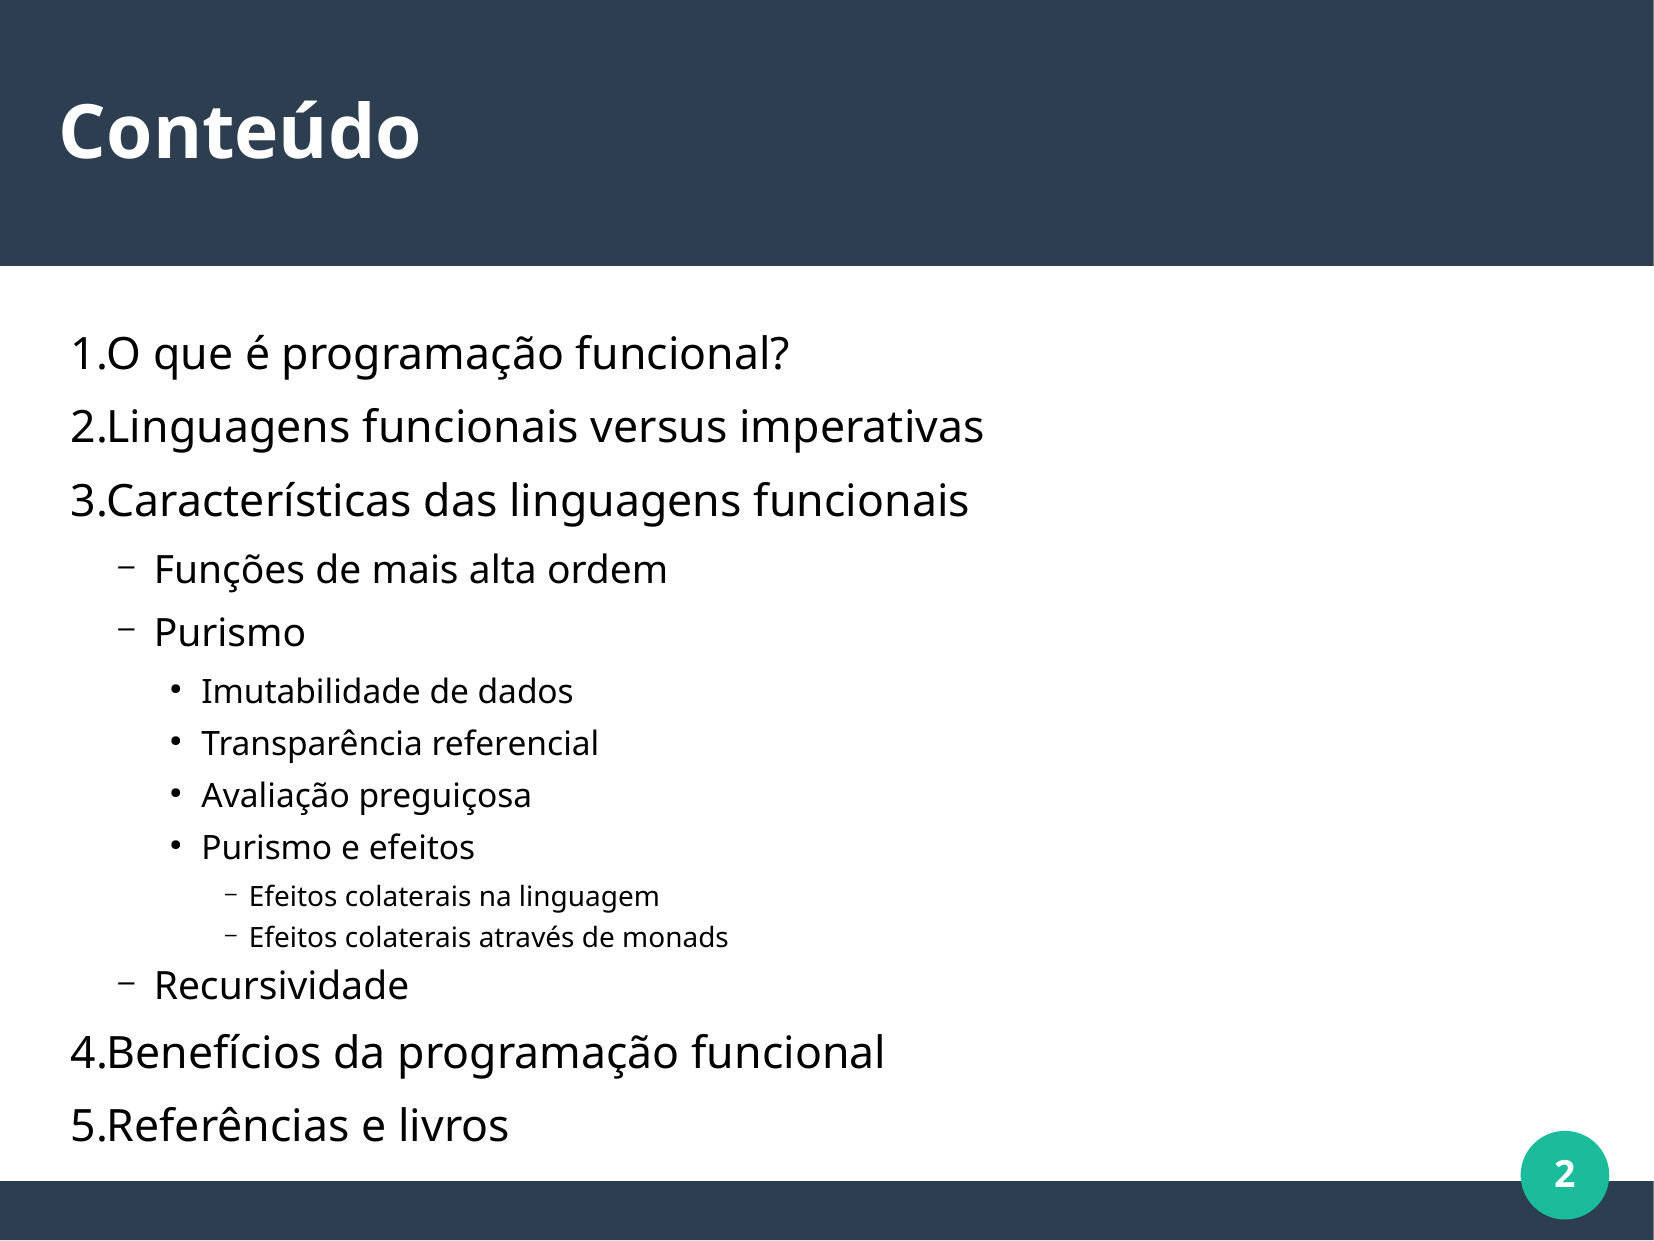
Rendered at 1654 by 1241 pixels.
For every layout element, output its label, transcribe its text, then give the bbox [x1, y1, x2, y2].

text_box <número> [1505, 1116, 1625, 1235]
list O que é programação funcional? Linguagens funcionais versus imperativas Características das linguagens funcionais Funções de mais alta ordem Purismo Imutabilidade de dados Transparência referencial Avaliação preguiçosa Purismo e efeitos Efeitos colaterais na linguagem Efeitos colaterais através de monads Recursividade Benefícios da programação funcional Referências e livros [59, 324, 1595, 1152]
title Conteúdo [59, 49, 1595, 207]
